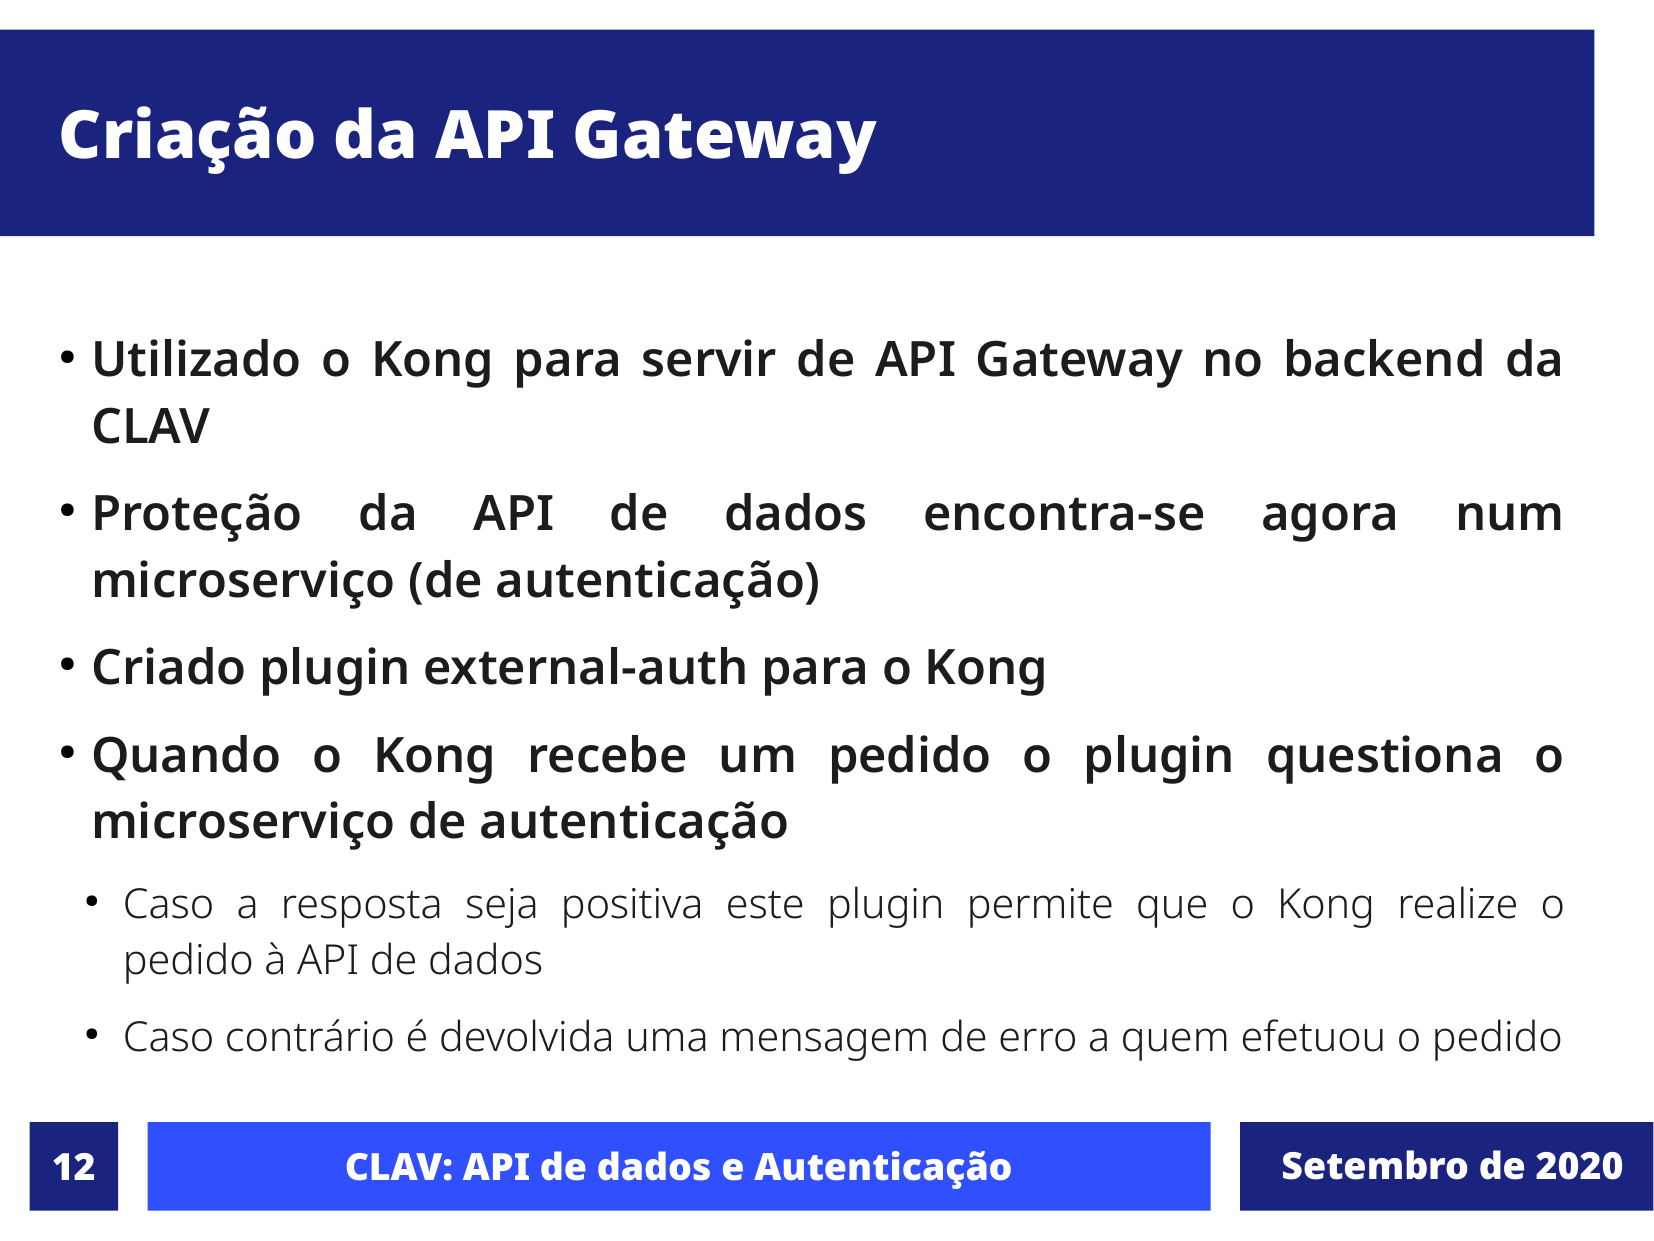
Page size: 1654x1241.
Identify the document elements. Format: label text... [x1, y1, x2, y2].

list Utilizado o Kong para servir de API Gateway no backend da CLAV Proteção da API de dados encontra-se agora num microserviço (de autenticação) Criado plugin external-auth para o Kong Quando o Kong recebe um pedido o plugin questiona o microserviço de autenticação Caso a resposta seja positiva este plugin permite que o Kong realize o pedido à API de dados Caso contrário é devolvida uma mensagem de erro a quem efetuou o pedido [59, 324, 1565, 1093]
title Criação da API Gateway [59, 59, 1595, 207]
